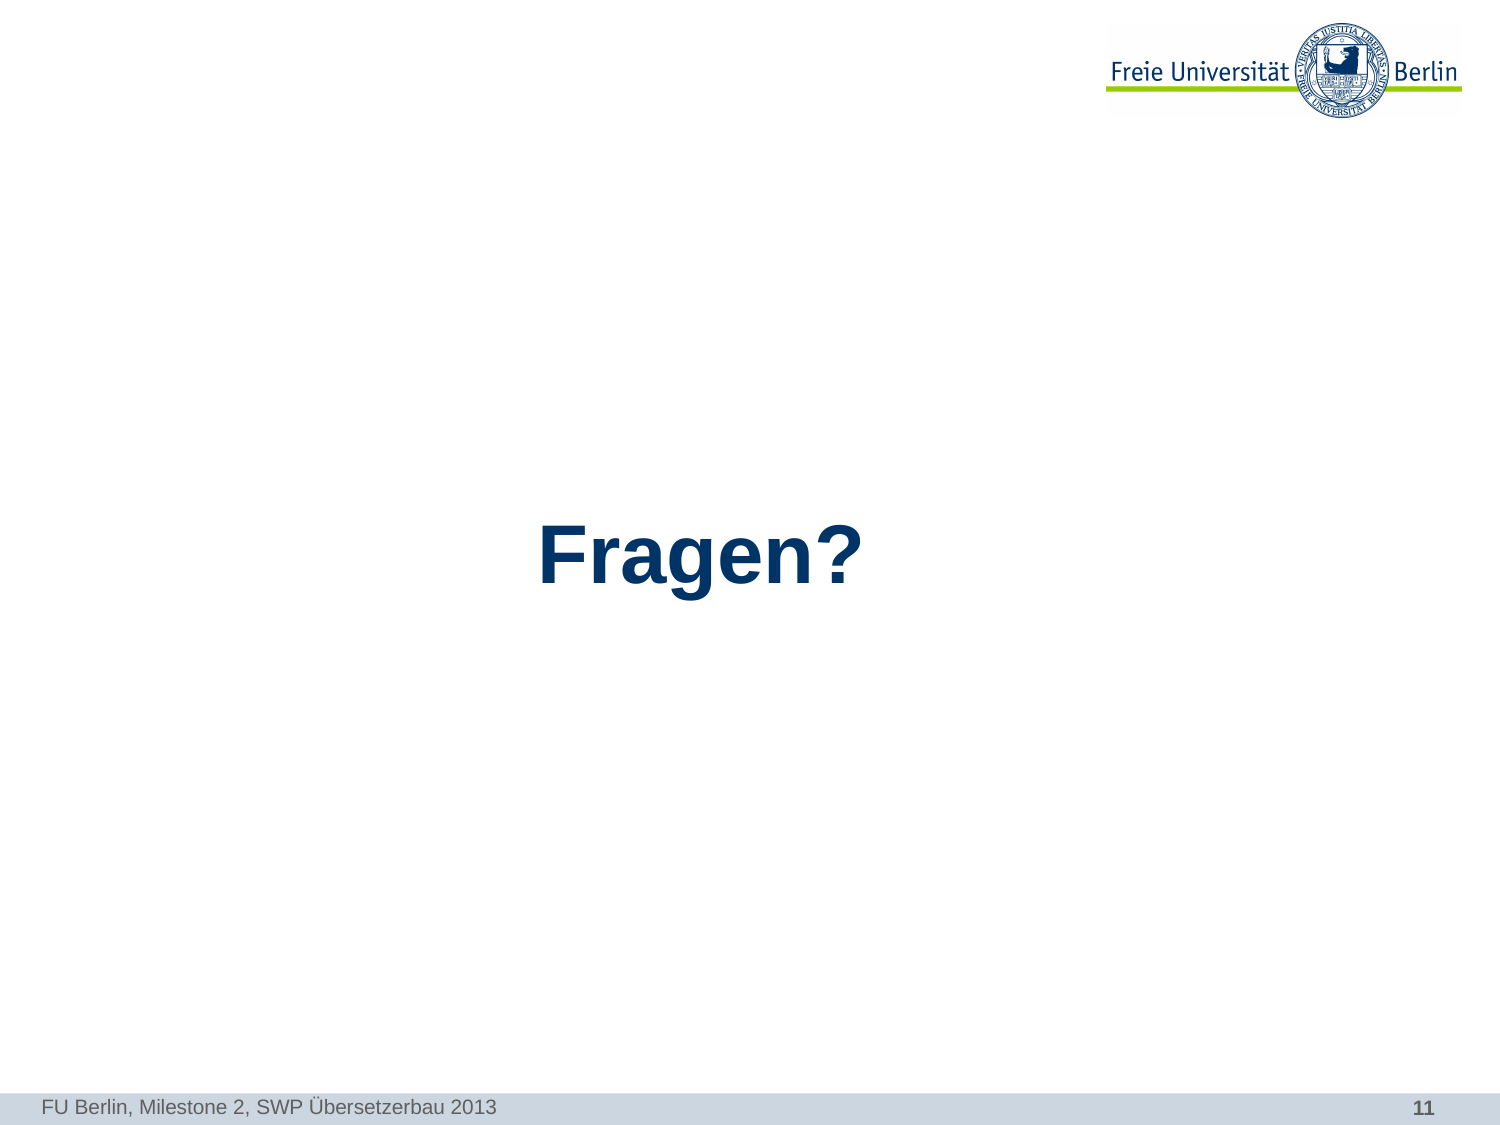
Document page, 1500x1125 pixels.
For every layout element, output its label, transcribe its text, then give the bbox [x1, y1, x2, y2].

title Fragen? [537, 507, 998, 602]
picture [1106, 23, 1462, 118]
